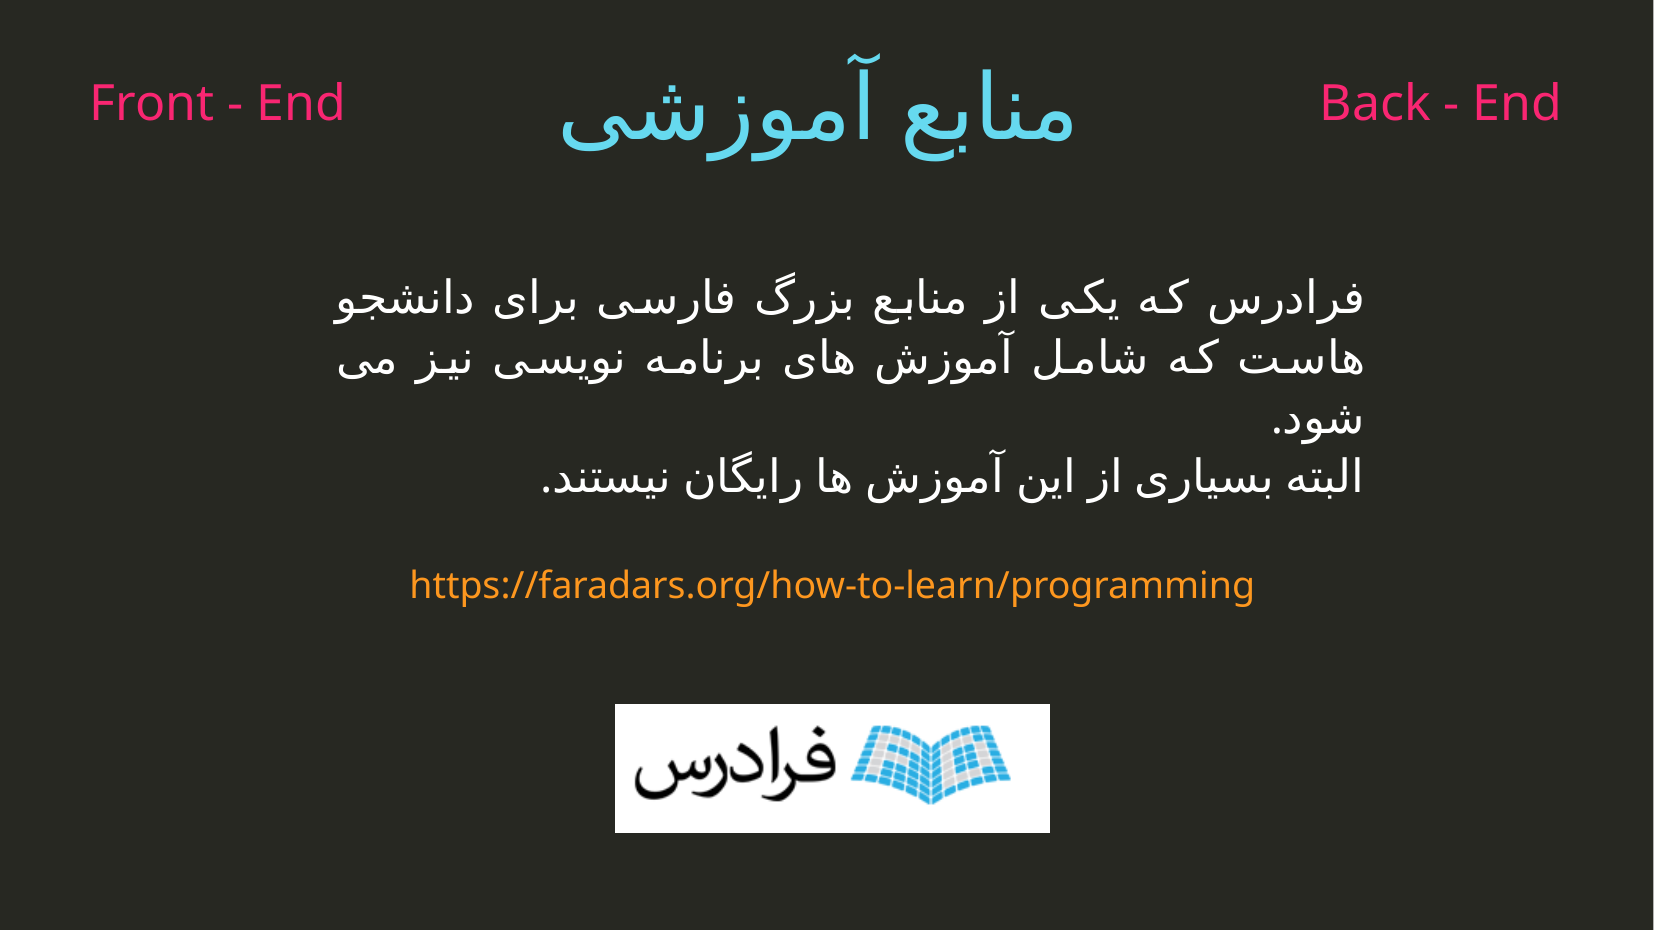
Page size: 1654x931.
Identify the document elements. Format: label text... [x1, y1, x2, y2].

picture [615, 704, 1050, 834]
text_box https://faradars.org/how-to-learn/programming [285, 551, 1381, 646]
title منابع آموزشی [75, 39, 1564, 196]
text_box Back - End [1305, 60, 1636, 180]
text_box فرادرس که یکی از منابع بزرگ فارسی برای دانشجو هاست که شامل آموزش های برنامه نویسی نیز می شود. البته بسیاری از این آموزش ها رایگان نیستند. [315, 274, 1381, 511]
